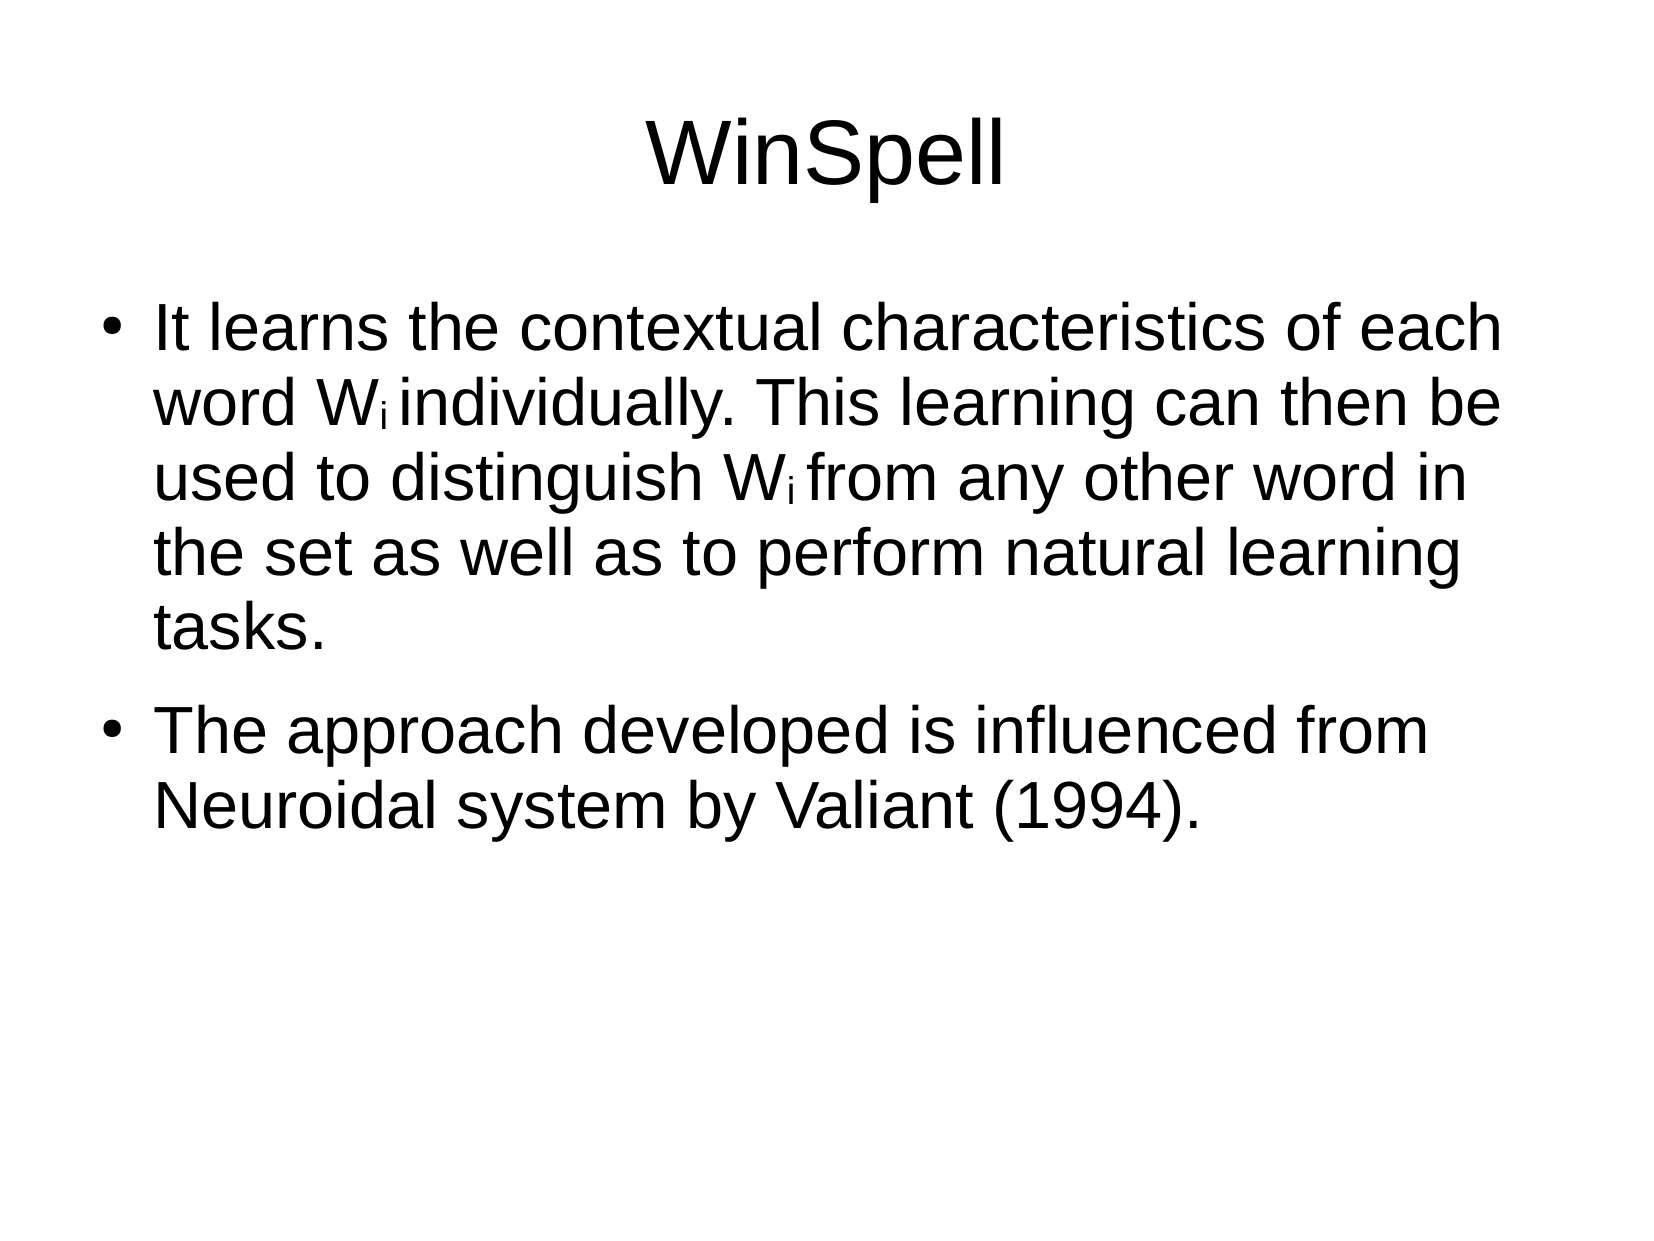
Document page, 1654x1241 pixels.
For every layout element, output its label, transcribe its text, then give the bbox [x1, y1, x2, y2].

list It learns the contextual characteristics of each word Wi individually. This learning can then be used to distinguish Wi from any other word in the set as well as to perform natural learning tasks. The approach developed is influenced from Neuroidal system by Valiant (1994). [82, 290, 1571, 1010]
title WinSpell [82, 49, 1571, 257]
